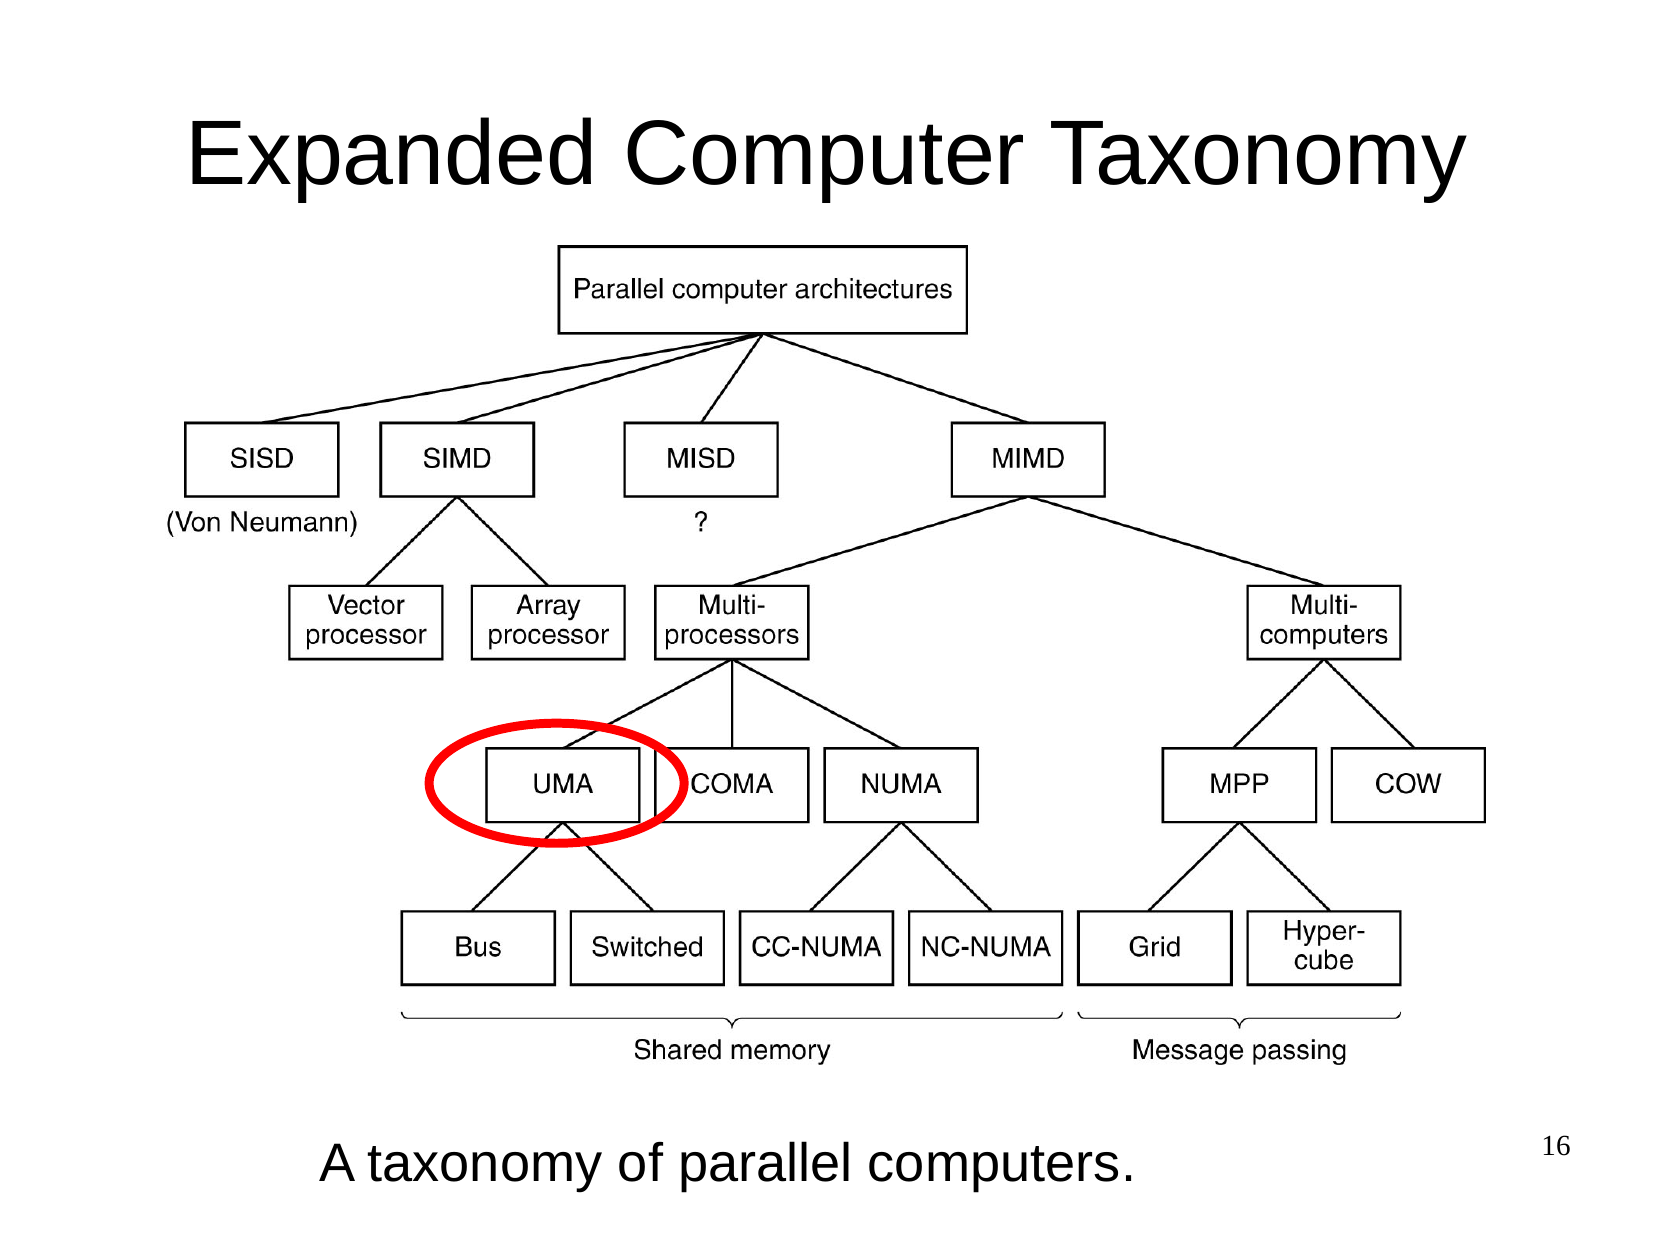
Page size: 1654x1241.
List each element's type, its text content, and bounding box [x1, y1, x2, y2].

title Expanded Computer Taxonomy [82, 49, 1571, 257]
picture [165, 245, 1486, 1066]
text_box A taxonomy of parallel computers. [304, 1124, 1152, 1201]
